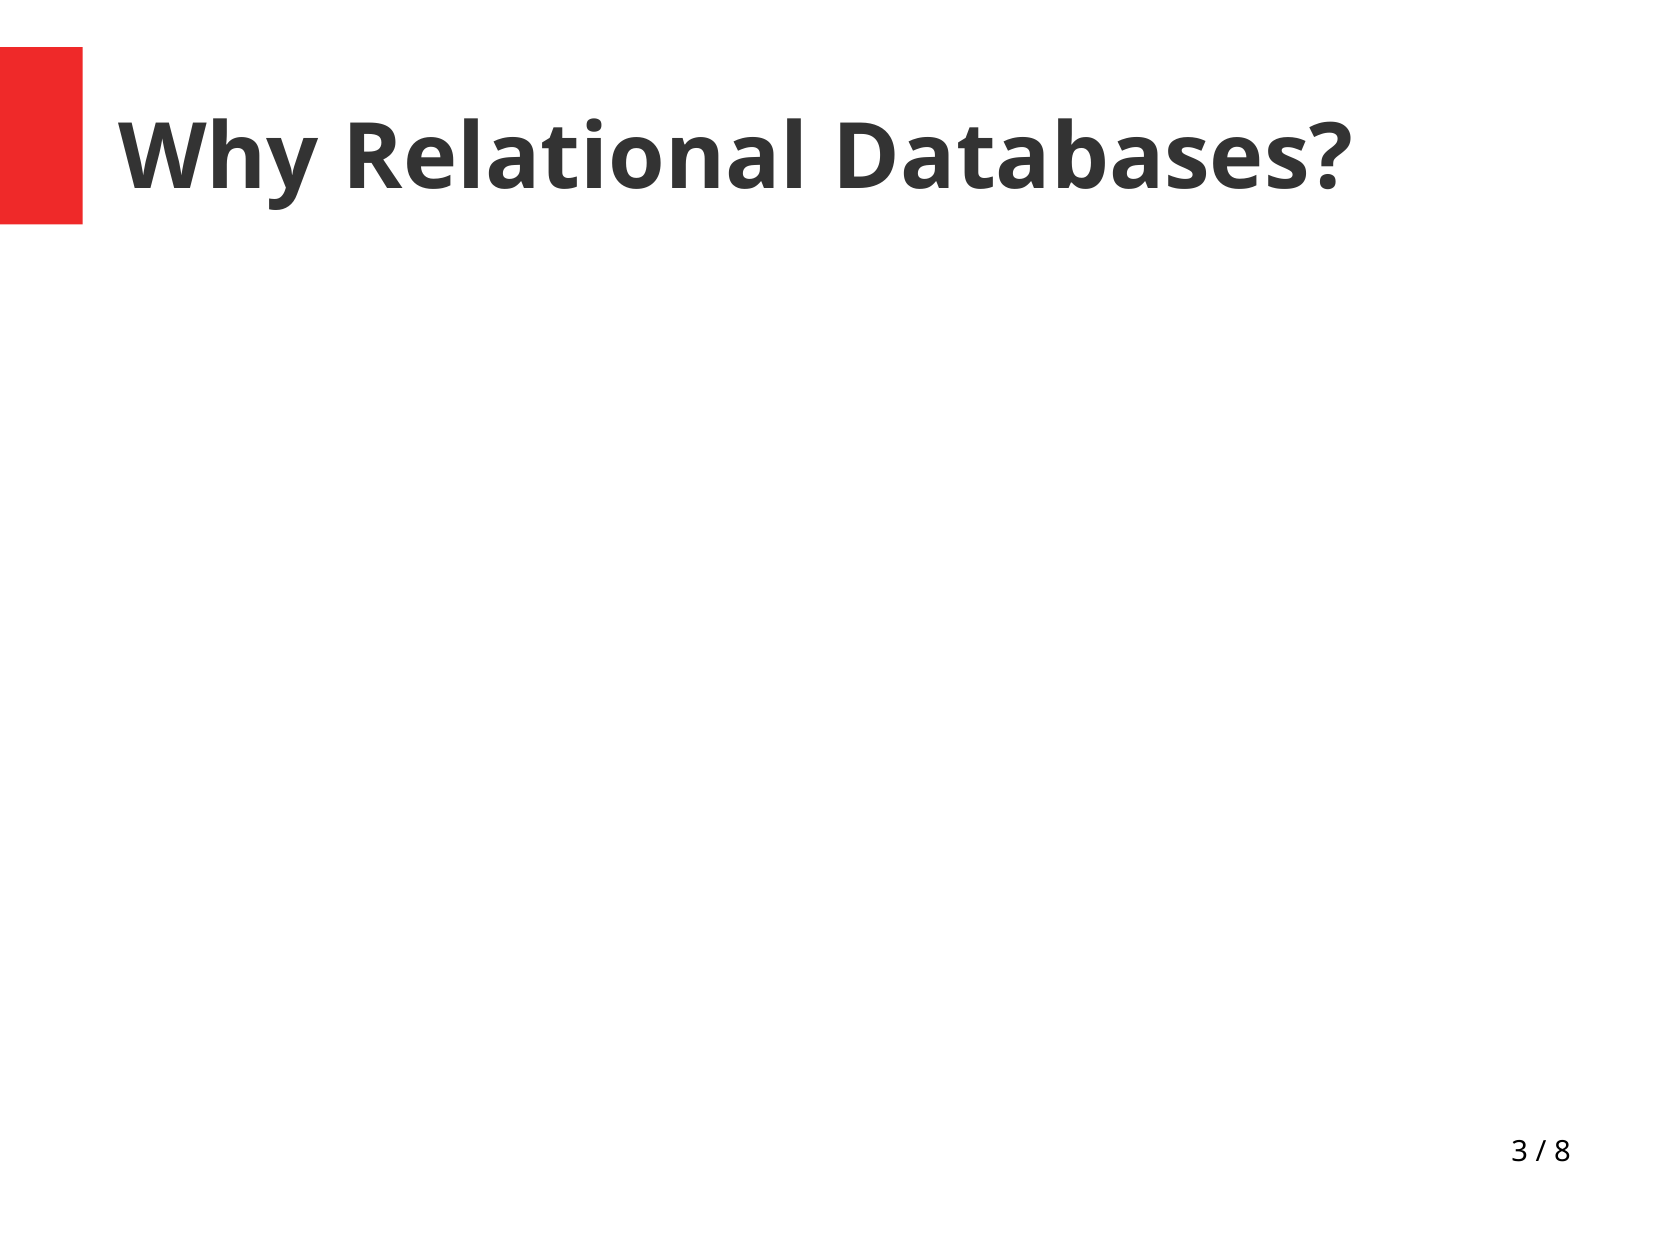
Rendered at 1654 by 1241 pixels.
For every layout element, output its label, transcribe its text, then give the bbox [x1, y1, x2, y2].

title Why Relational Databases? [118, 49, 1571, 257]
